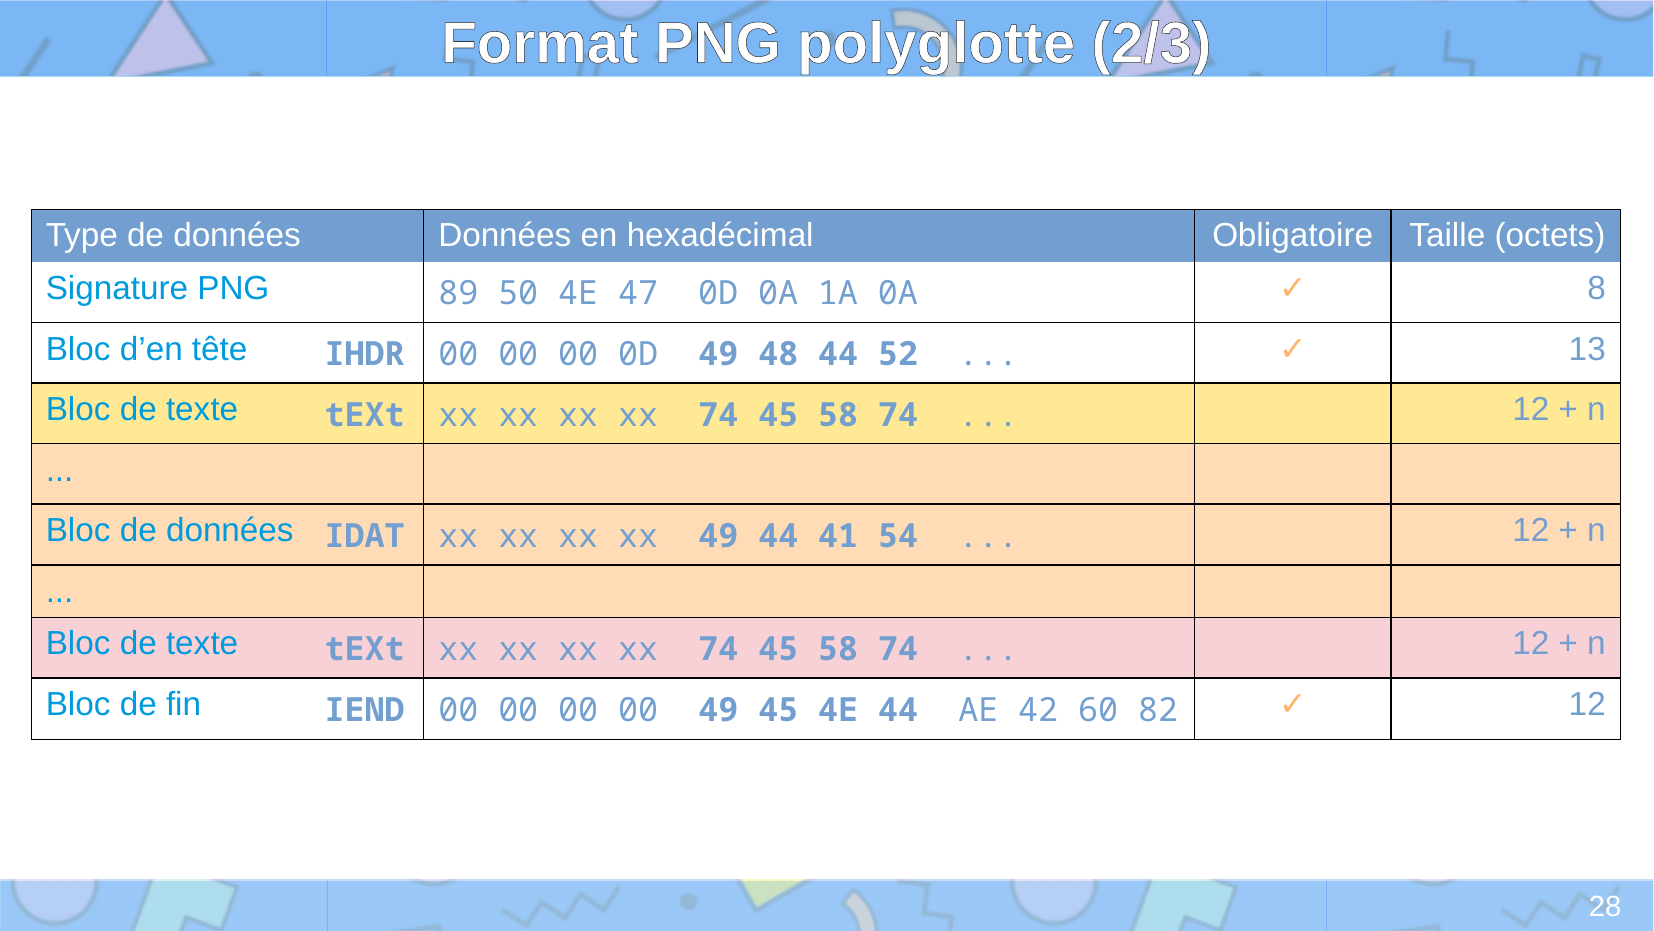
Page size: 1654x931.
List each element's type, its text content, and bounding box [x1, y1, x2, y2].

table_cell [310, 262, 423, 322]
table_header Type de données [32, 210, 423, 262]
table_cell 89 50 4E 47 0D 0A 1A 0A [424, 262, 1194, 322]
table_cell IDAT [310, 505, 423, 564]
table_cell ✓ [1195, 262, 1390, 322]
table_cell [310, 566, 423, 617]
table_cell Bloc de texte [32, 618, 310, 677]
table_cell ✓ [1195, 679, 1390, 739]
table_cell [1195, 618, 1390, 677]
table_cell 00 00 00 0D 49 48 44 52 ... [424, 323, 1194, 382]
table_header Obligatoire [1195, 210, 1390, 262]
table_cell 12 + n [1392, 505, 1620, 564]
table_cell [424, 566, 1194, 617]
table_cell Bloc d’en tête [32, 323, 310, 382]
table_cell tEXt [310, 618, 423, 677]
table_cell ... [32, 566, 310, 617]
picture [0, 879, 1654, 931]
table_cell IEND [310, 679, 423, 739]
table_cell xx xx xx xx 74 45 58 74 ... [424, 618, 1194, 677]
table_cell 8 [1392, 262, 1620, 322]
table_cell 12 + n [1392, 384, 1620, 443]
table_cell [1392, 566, 1620, 617]
table_cell xx xx xx xx 74 45 58 74 ... [424, 384, 1194, 443]
table_cell [310, 444, 423, 503]
table_cell Bloc de fin [32, 679, 310, 739]
table_cell Signature PNG [32, 262, 310, 322]
table_cell ... [32, 444, 310, 503]
table_cell Bloc de texte [32, 384, 310, 443]
table_cell IHDR [310, 323, 423, 382]
table_cell [424, 444, 1194, 503]
table_cell [1195, 444, 1390, 503]
table_cell [1392, 444, 1620, 503]
table_header Taille (octets) [1392, 210, 1620, 262]
table_cell 00 00 00 00 49 45 4E 44 AE 42 60 82 [424, 679, 1194, 739]
title Format PNG polyglotte (2/3) [59, 3, 1595, 82]
table_cell 13 [1392, 323, 1620, 382]
table_cell xx xx xx xx 49 44 41 54 ... [424, 505, 1194, 564]
table_cell tEXt [310, 384, 423, 443]
table_cell [1195, 505, 1390, 564]
table_cell ✓ [1195, 323, 1390, 382]
table_cell 12 [1392, 679, 1620, 739]
picture [0, 0, 1654, 76]
table_cell 12 + n [1392, 618, 1620, 677]
table_cell [1195, 384, 1390, 443]
table_header Données en hexadécimal [424, 210, 1194, 262]
table_cell Bloc de données [32, 505, 310, 564]
table_cell [1195, 566, 1390, 617]
